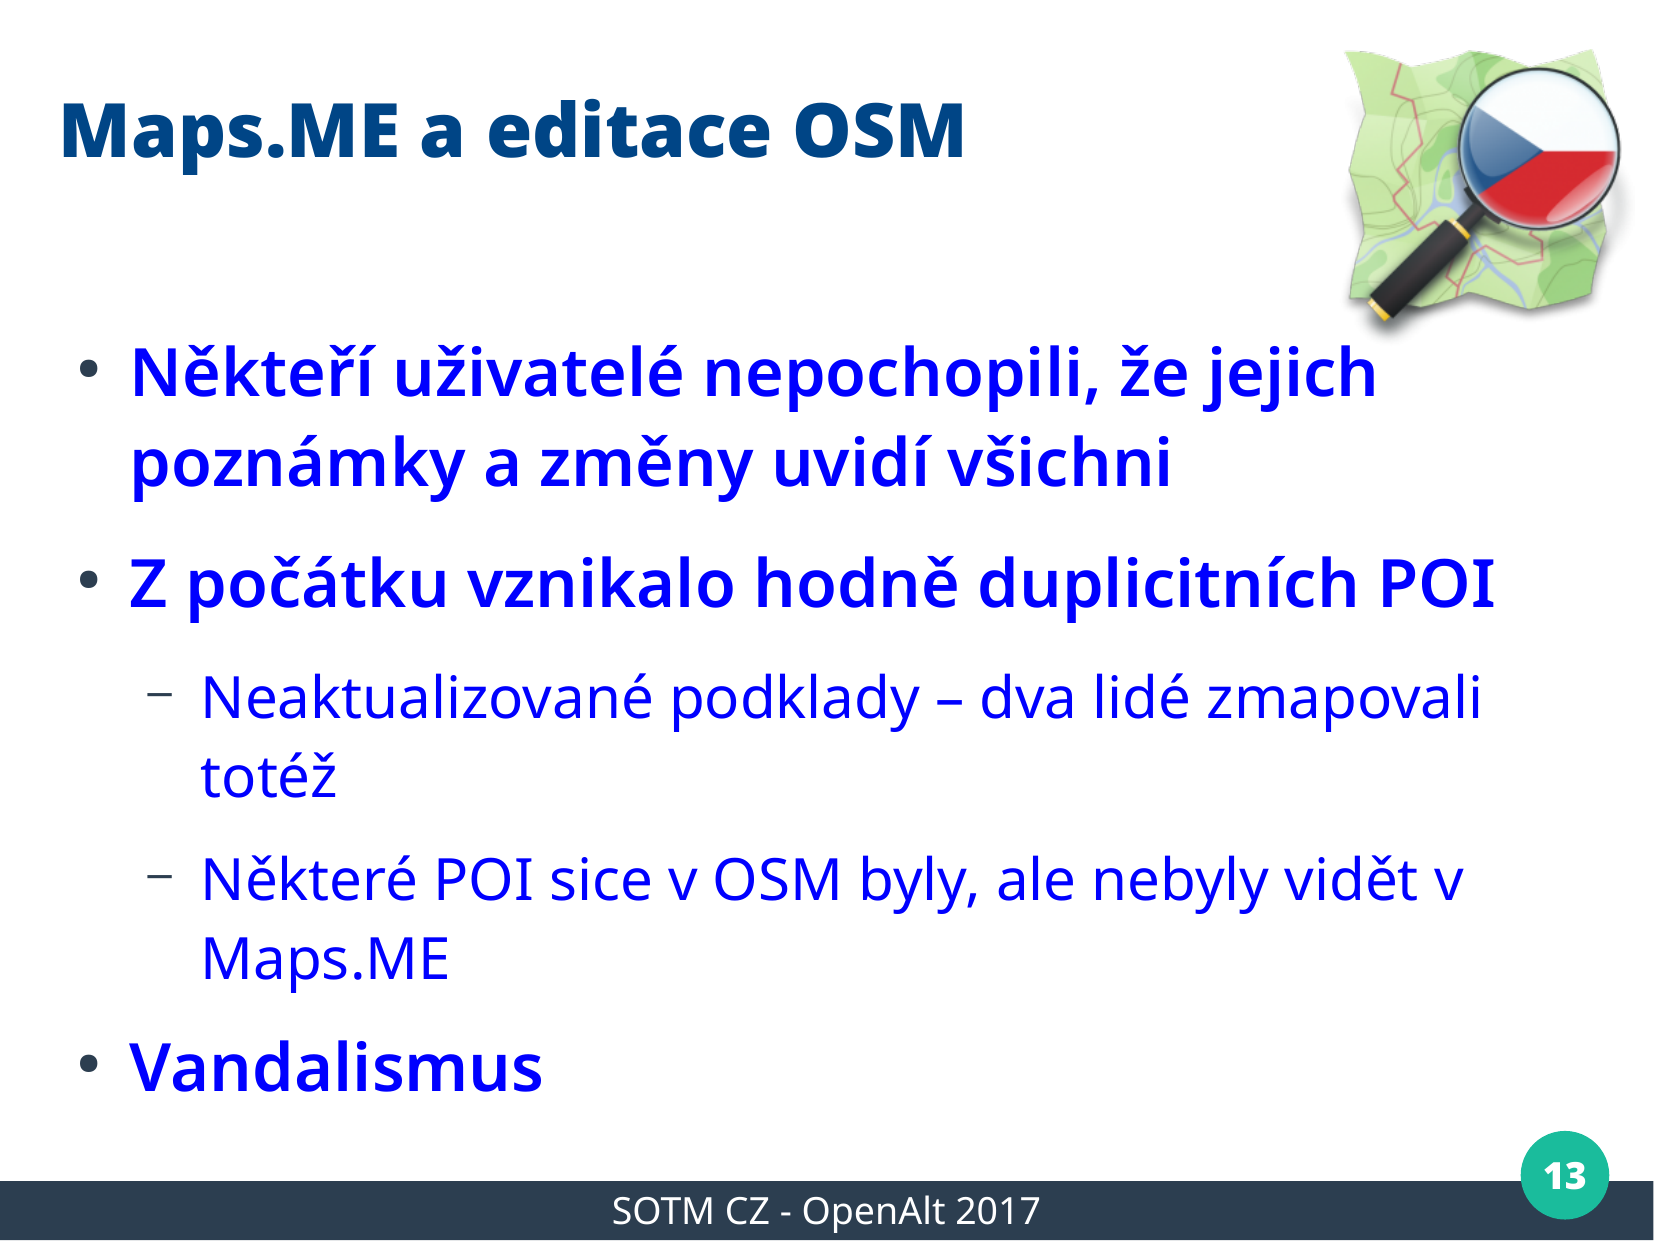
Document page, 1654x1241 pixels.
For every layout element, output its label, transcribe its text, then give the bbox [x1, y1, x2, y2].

list Někteří uživatelé nepochopili, že jejich poznámky a změny uvidí všichni Z počátku vznikalo hodně duplicitních POI Neaktualizované podklady – dva lidé zmapovali totéž Některé POI sice v OSM byly, ale nebyly vidět v Maps.ME Vandalismus [59, 324, 1595, 1152]
picture [1334, 49, 1635, 350]
title Maps.ME a editace OSM [59, 49, 1347, 207]
